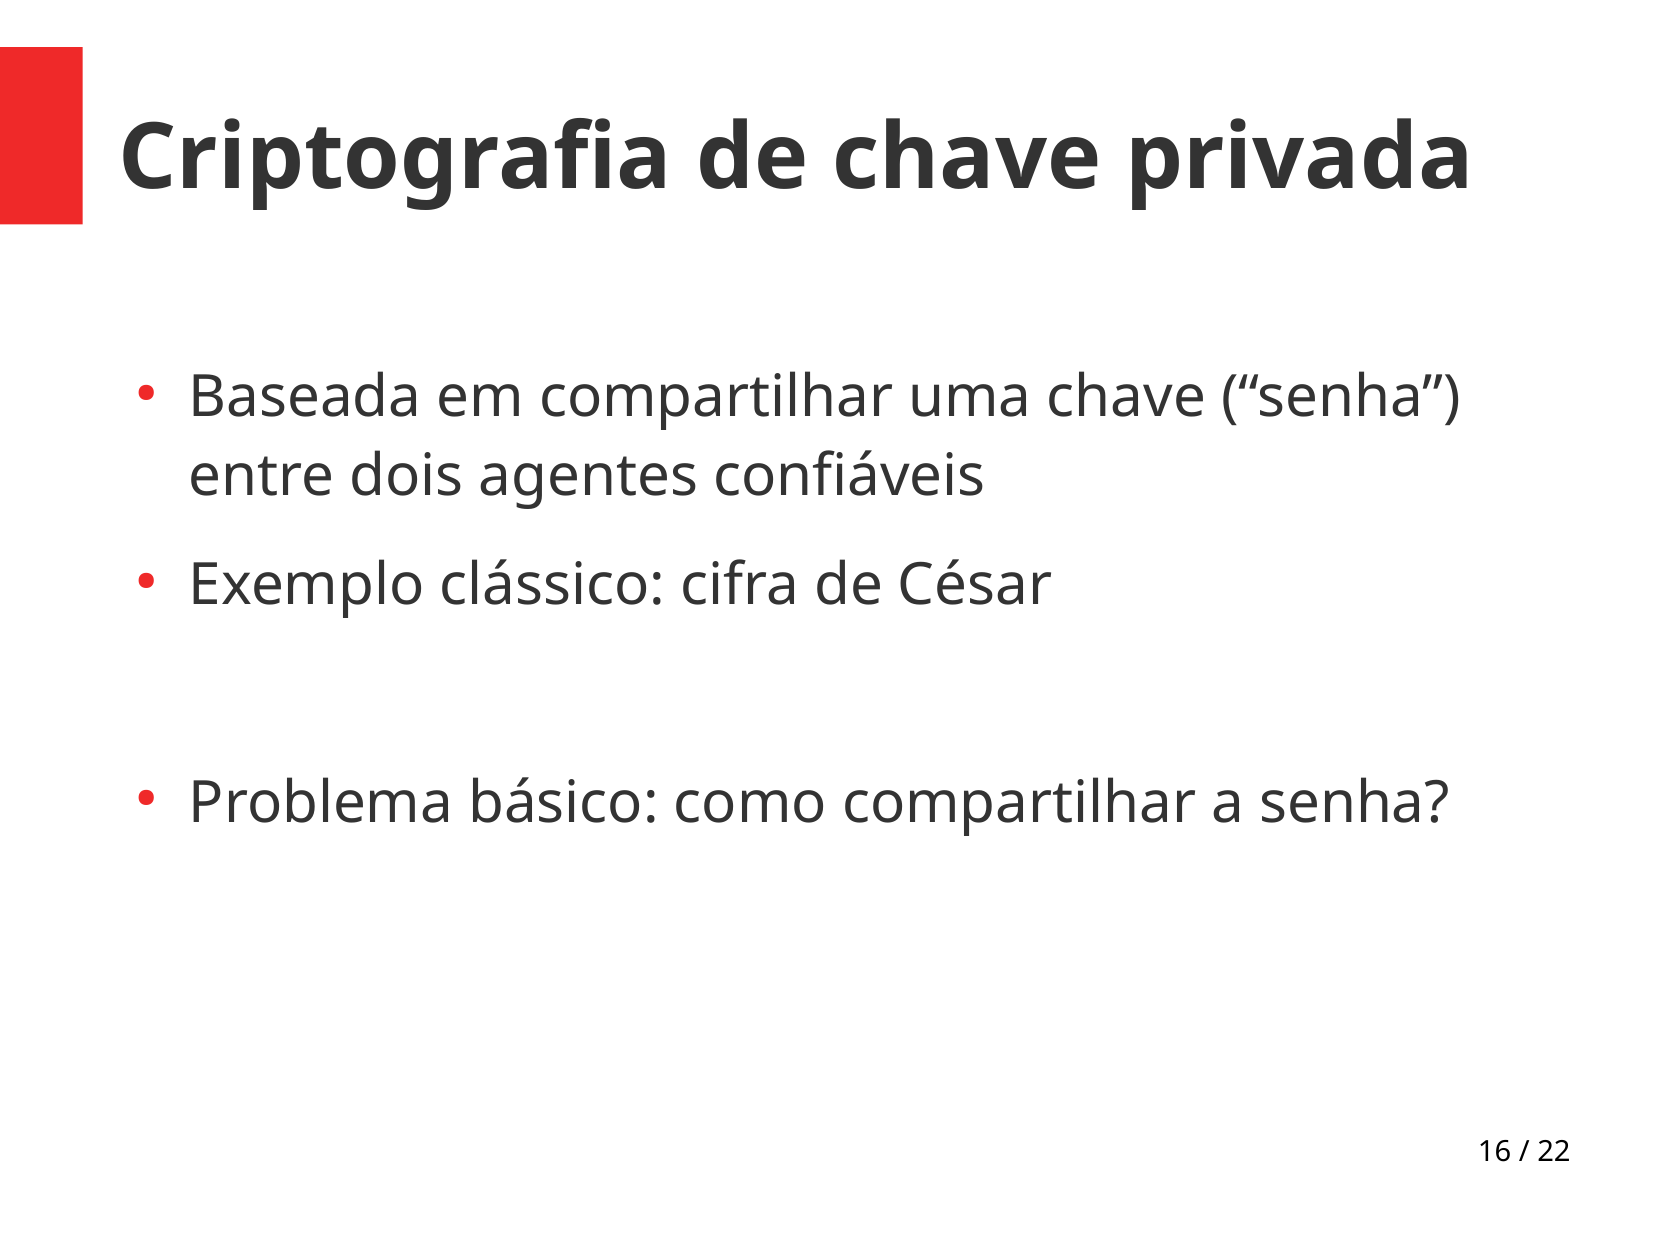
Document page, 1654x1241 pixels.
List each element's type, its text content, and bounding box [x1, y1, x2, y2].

list Baseada em compartilhar uma chave (“senha”) entre dois agentes confiáveis Exemplo clássico: cifra de César Problema básico: como compartilhar a senha? [118, 354, 1536, 1074]
title Criptografia de chave privada [118, 45, 1571, 260]
